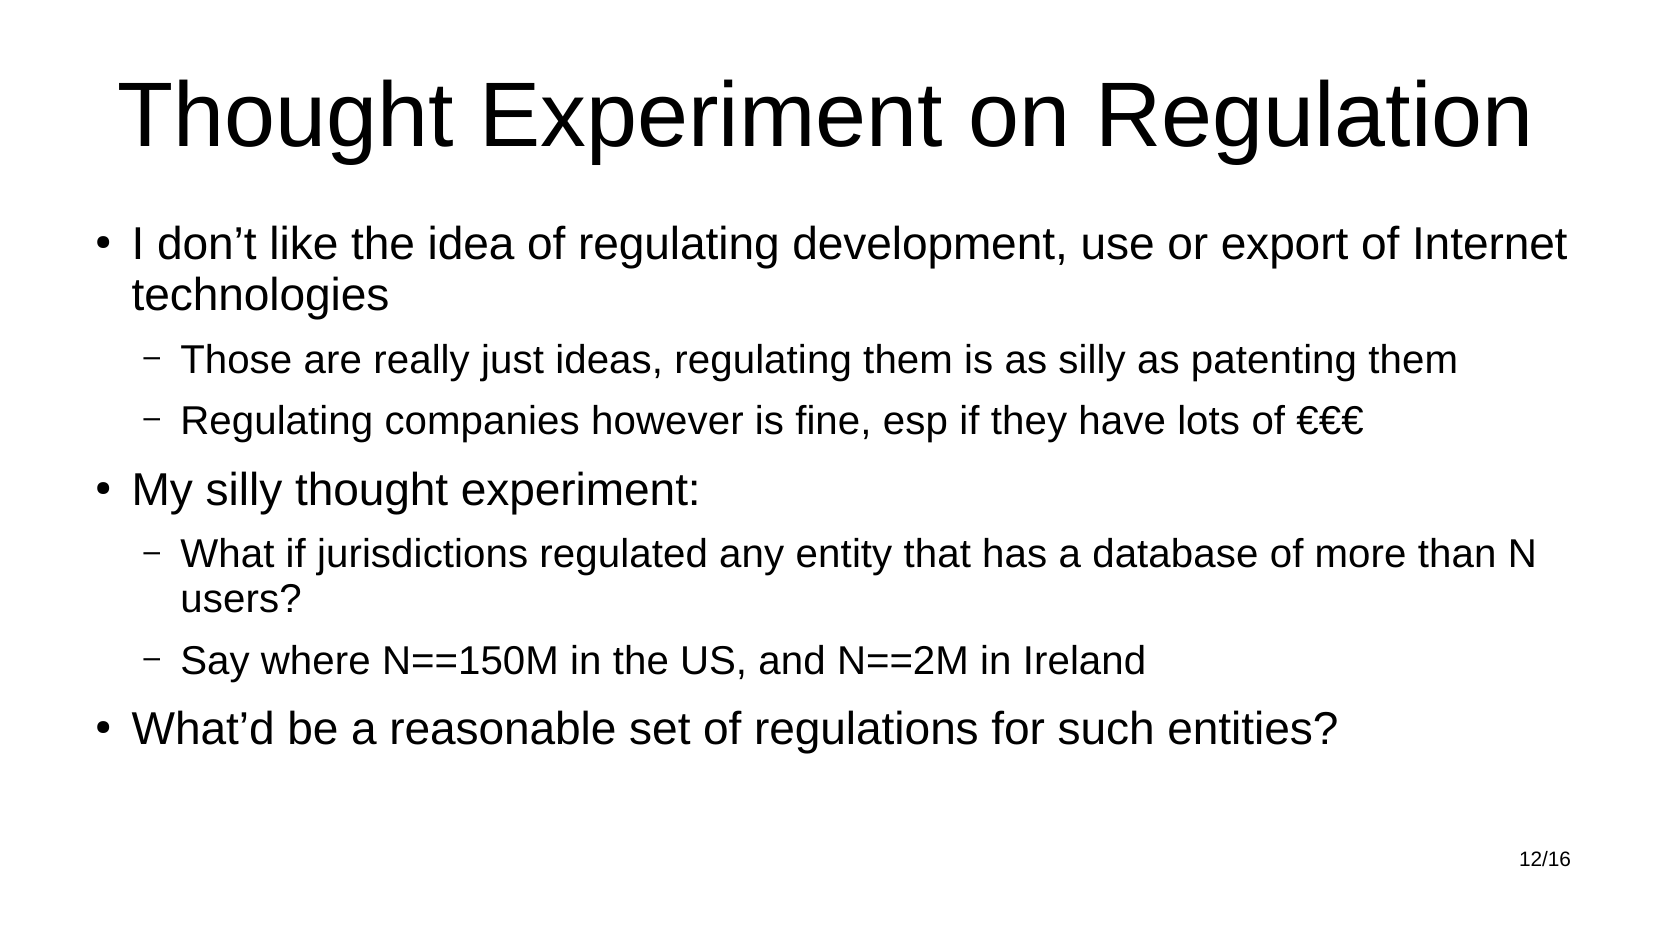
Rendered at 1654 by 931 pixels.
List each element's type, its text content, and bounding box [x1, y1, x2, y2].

list I don’t like the idea of regulating development, use or export of Internet technologies Those are really just ideas, regulating them is as silly as patenting them Regulating companies however is fine, esp if they have lots of €€€ My silly thought experiment: What if jurisdictions regulated any entity that has a database of more than N users? Say where N==150M in the US, and N==2M in Ireland What’d be a reasonable set of regulations for such entities? [82, 217, 1571, 758]
title Thought Experiment on Regulation [82, 37, 1571, 193]
